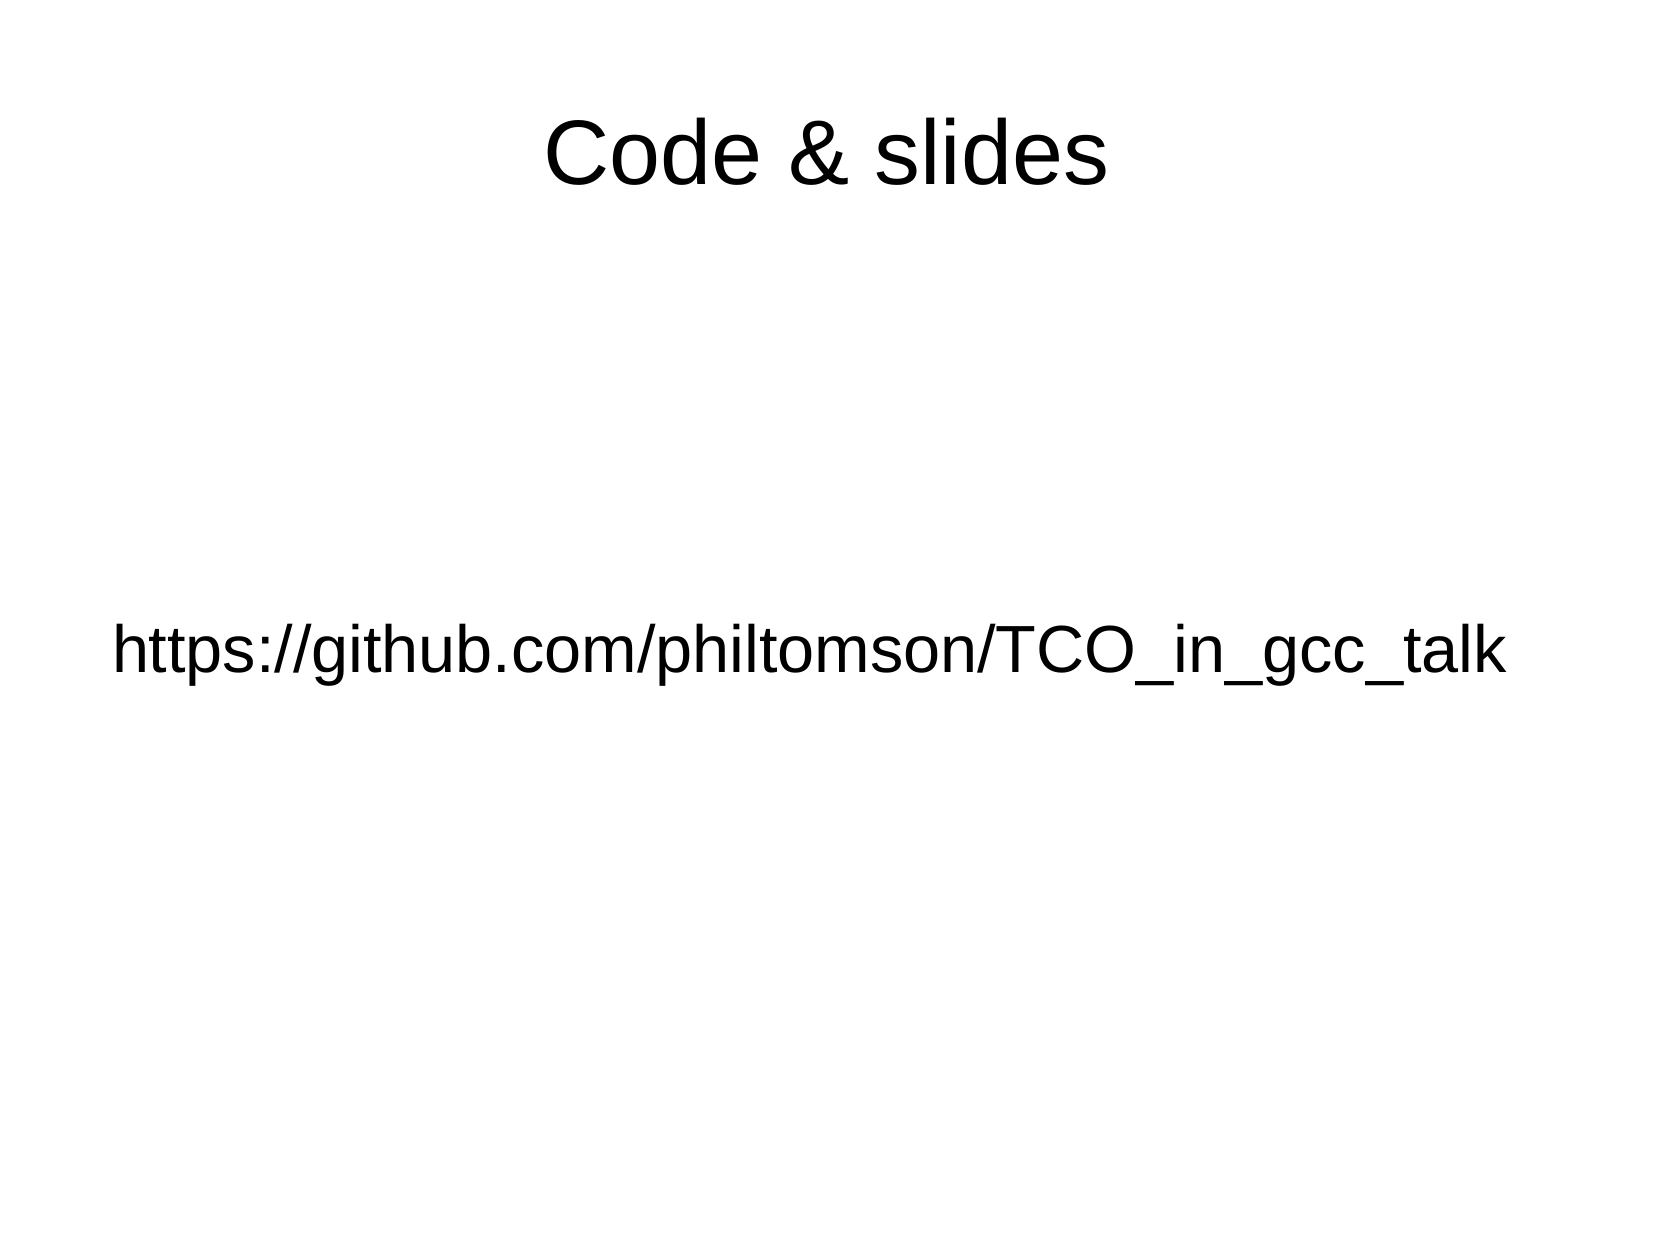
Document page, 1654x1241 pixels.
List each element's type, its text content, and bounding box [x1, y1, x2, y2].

subtitle https://github.com/philtomson/TCO_in_gcc_talk [82, 290, 1538, 1010]
title Code & slides [82, 49, 1571, 257]
